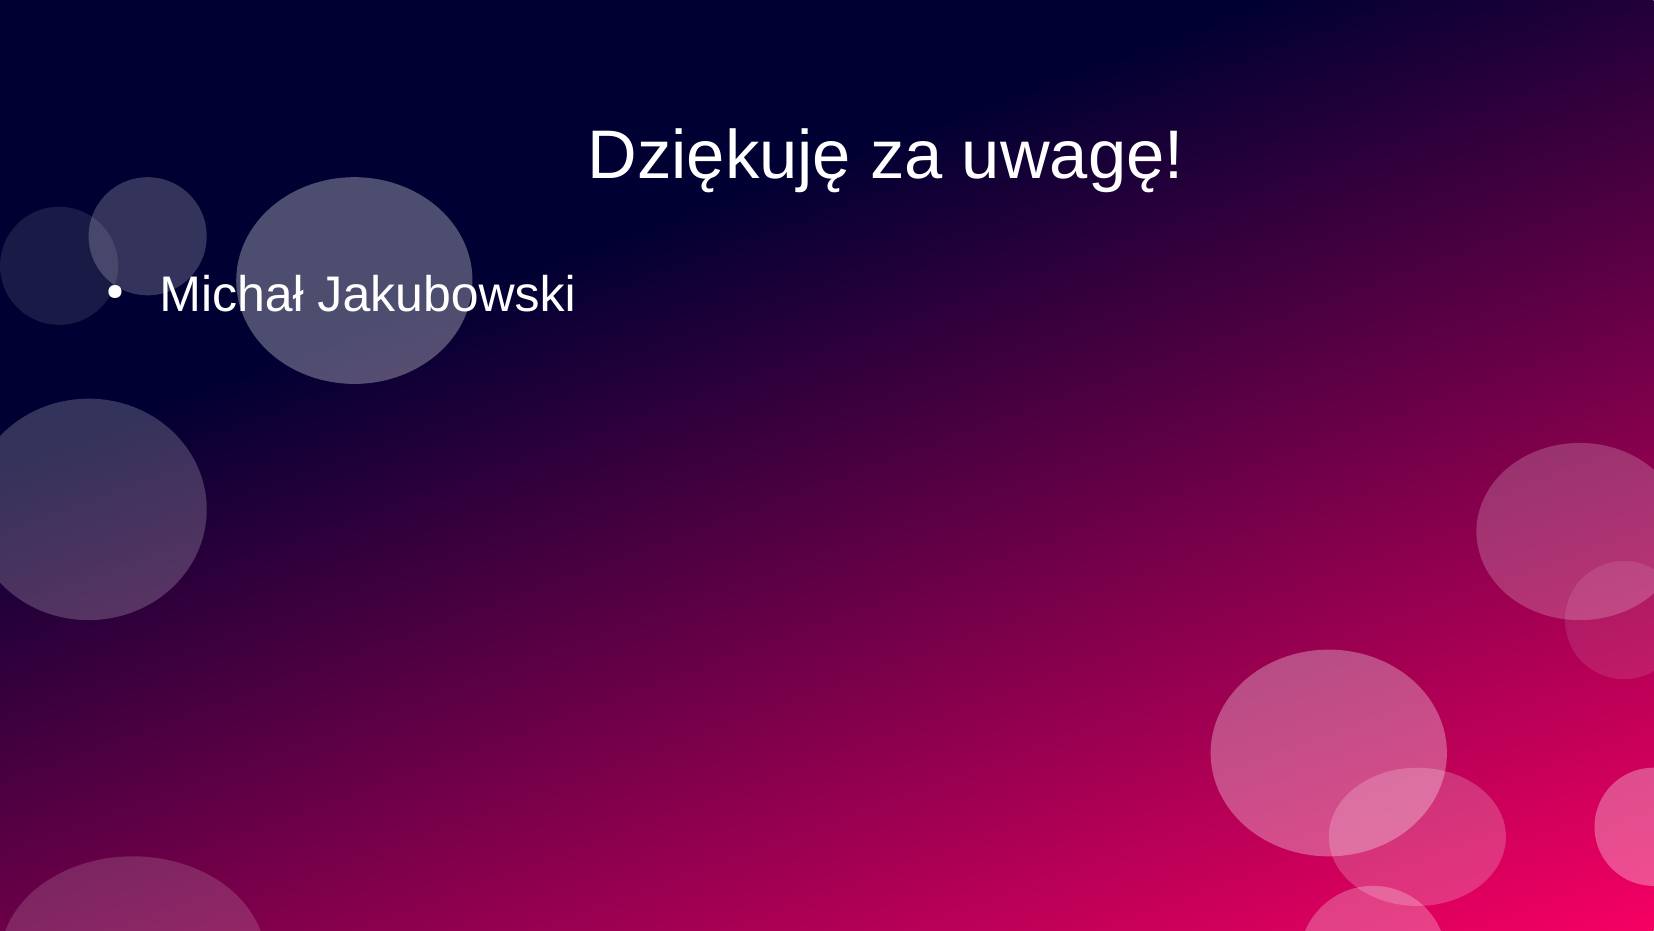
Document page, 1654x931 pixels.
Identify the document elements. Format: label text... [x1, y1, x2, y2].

list Michał Jakubowski [88, 265, 1565, 621]
title Dziękuję za uwagę! [147, 73, 1625, 237]
